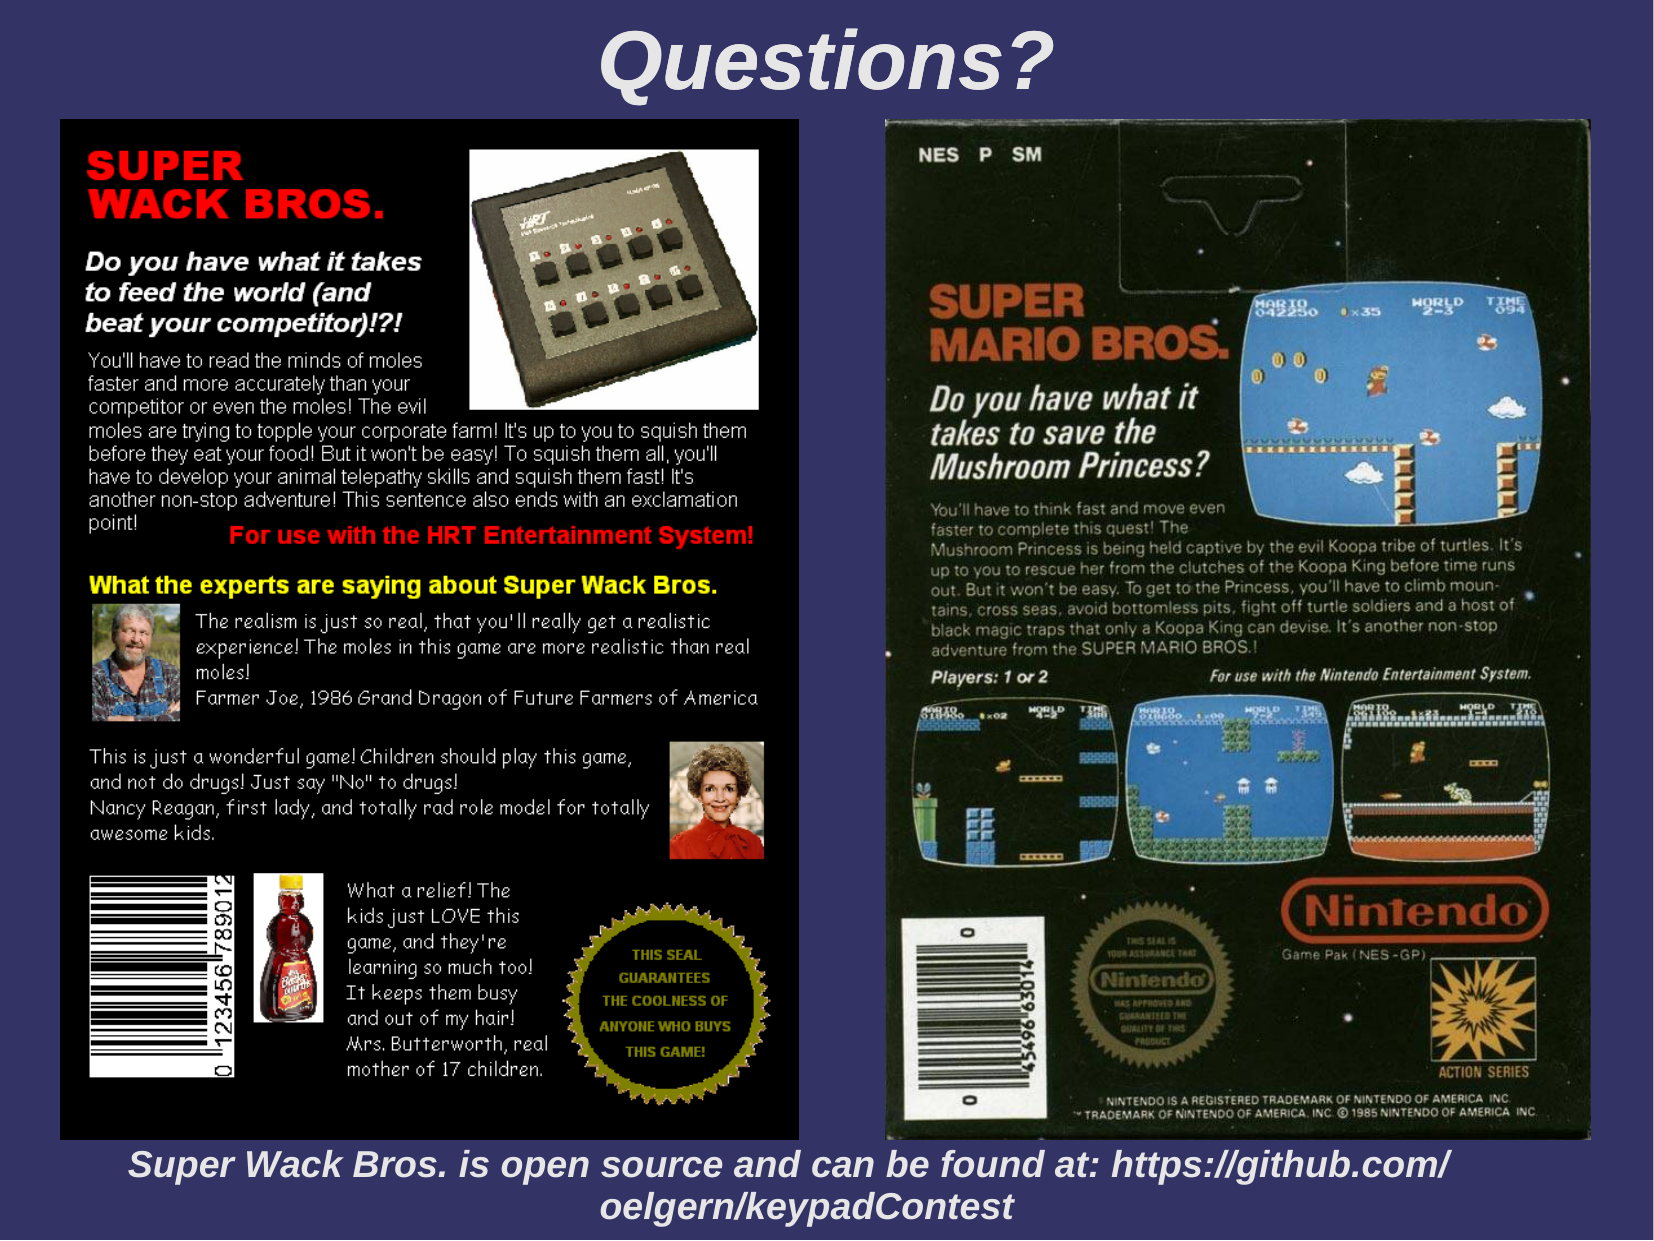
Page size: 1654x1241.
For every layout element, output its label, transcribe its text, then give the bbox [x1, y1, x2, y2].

title Questions? [82, 0, 1571, 257]
picture [60, 119, 799, 990]
title Super Wack Bros. is open source and can be found at: https://github.com/oelgern/keypadContest [45, 990, 1534, 1241]
picture [885, 119, 1591, 1141]
